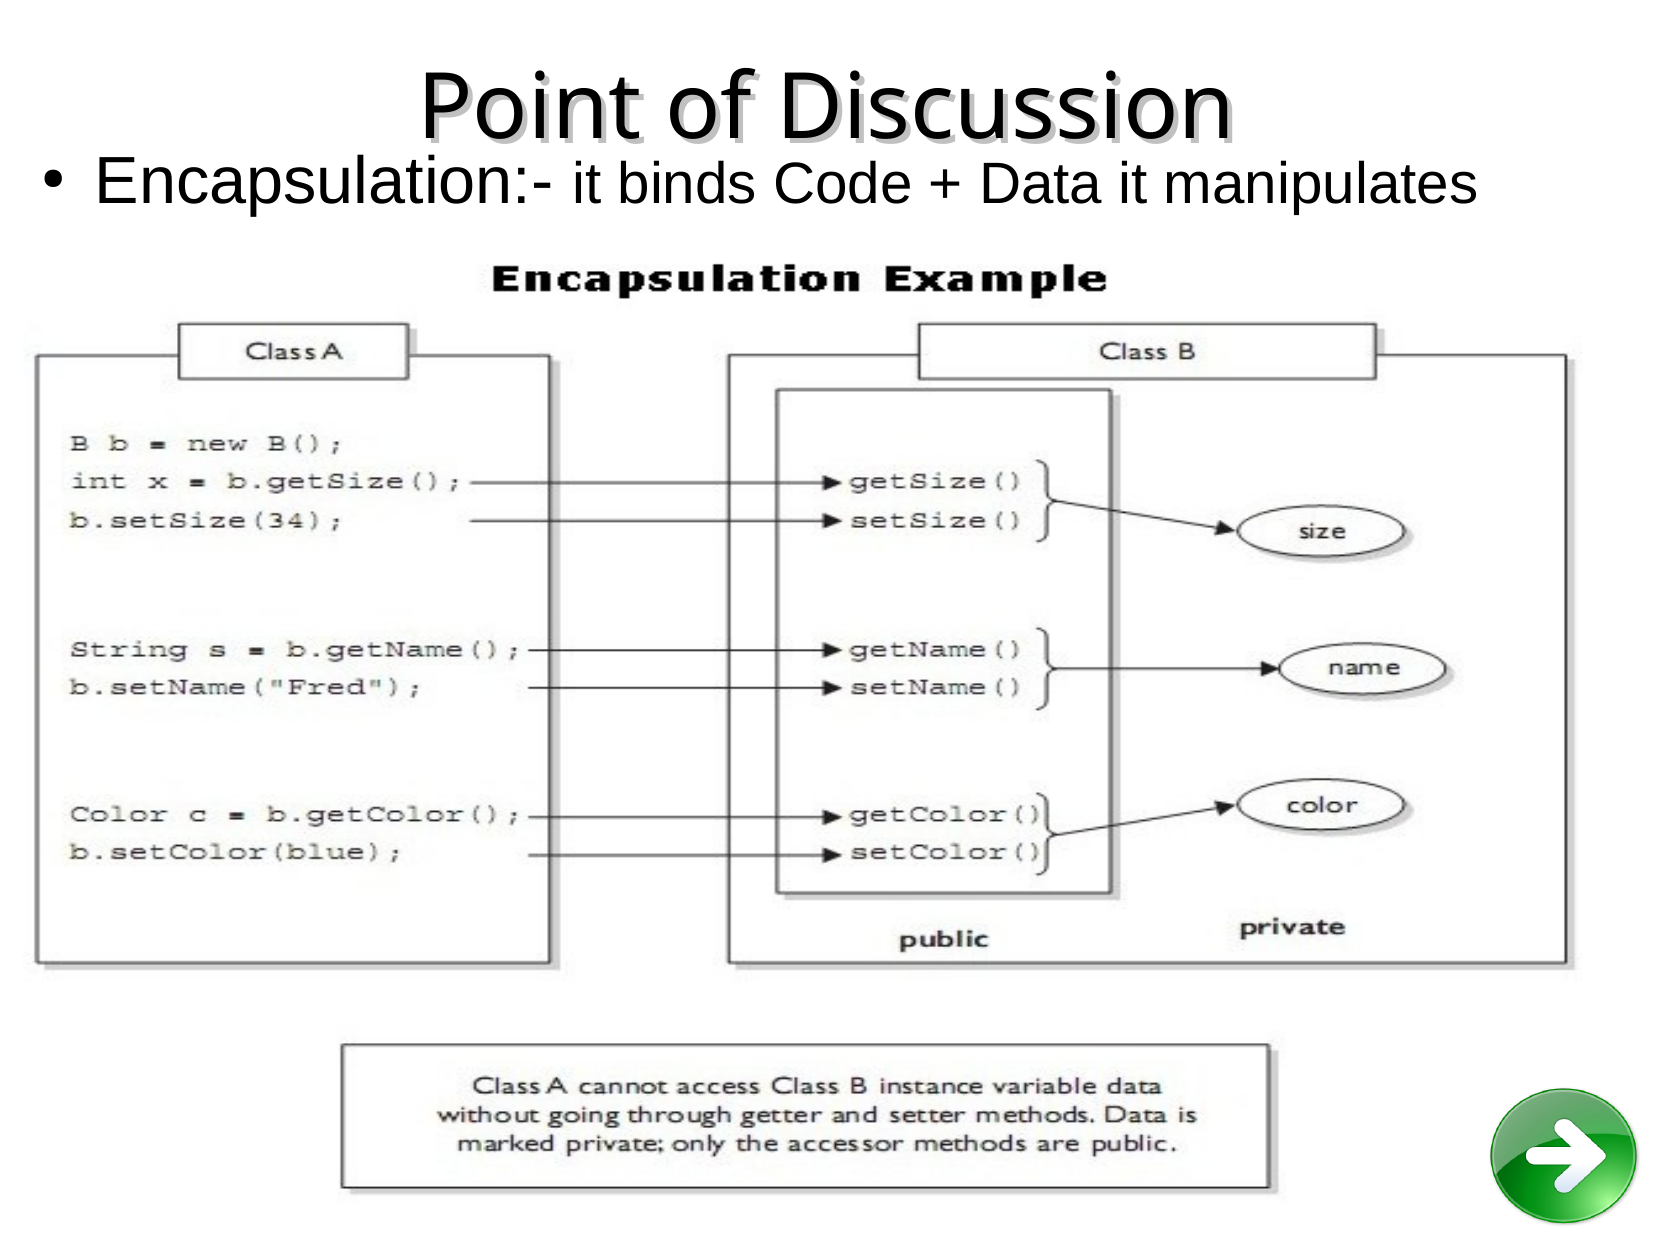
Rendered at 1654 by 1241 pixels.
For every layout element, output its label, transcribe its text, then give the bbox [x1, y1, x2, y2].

title Point of Discussion [82, 0, 1571, 208]
list Encapsulation:- it binds Code + Data it manipulates [23, 143, 1512, 236]
picture [23, 236, 1641, 1227]
